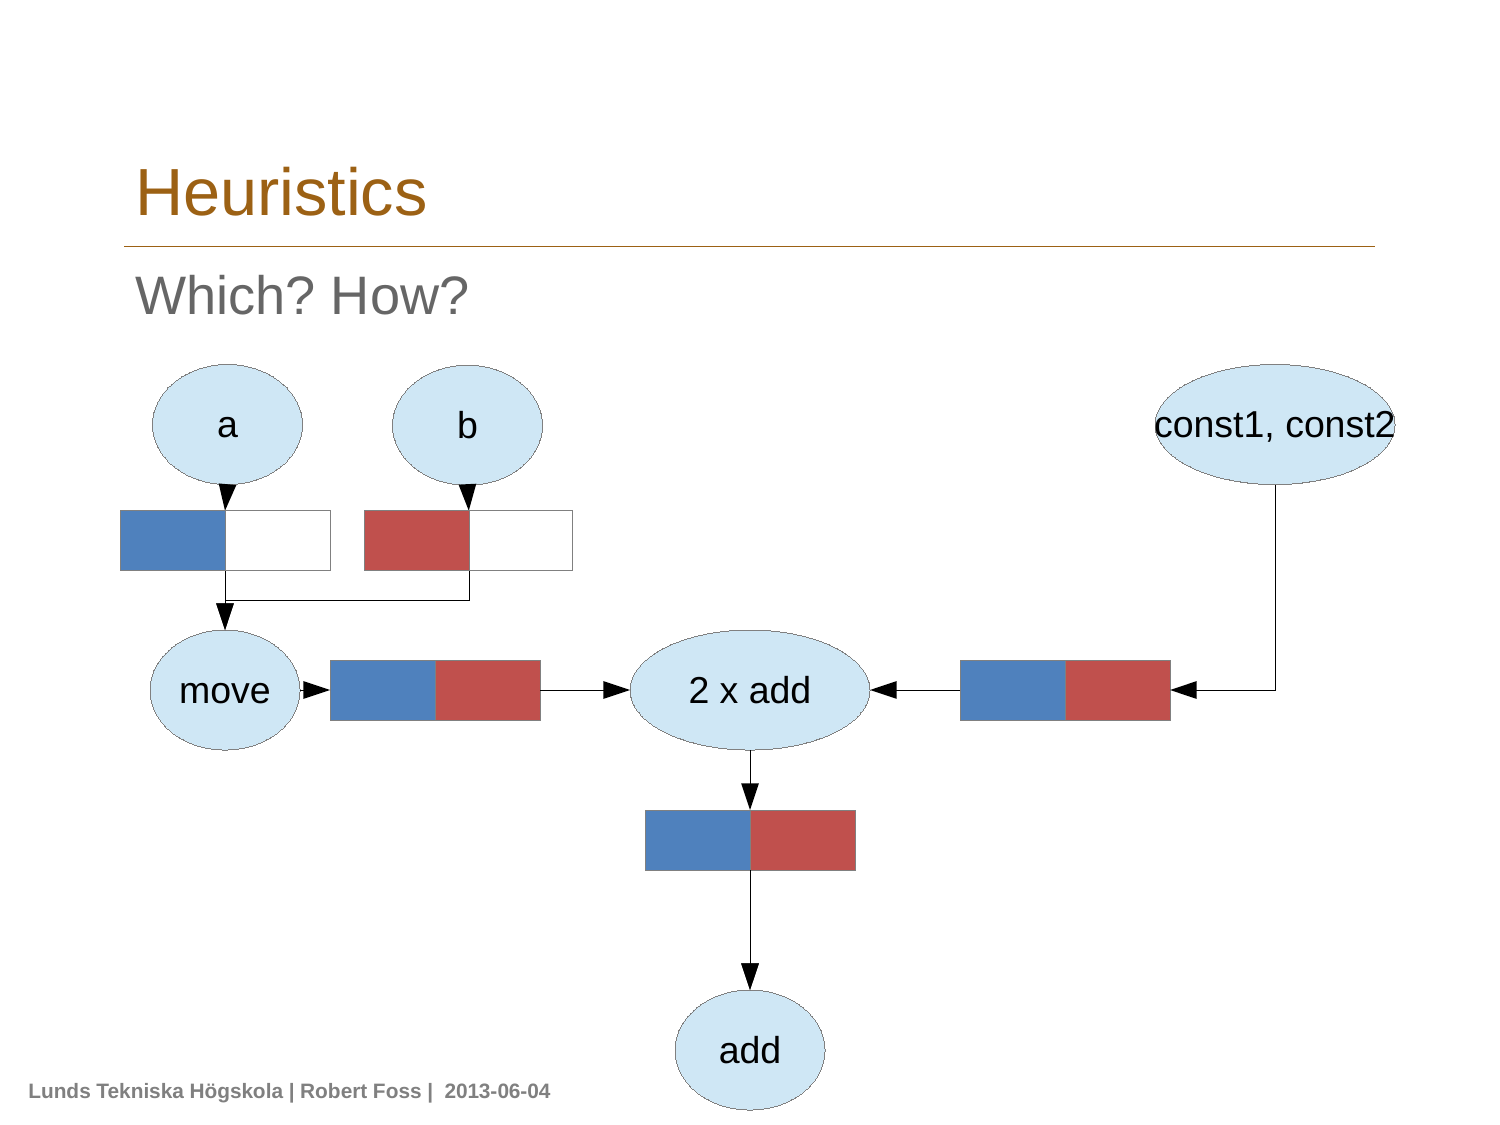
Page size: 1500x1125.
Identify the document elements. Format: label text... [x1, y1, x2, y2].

text_box [645, 810, 856, 871]
text_box [120, 510, 331, 571]
text_box b [392, 365, 543, 485]
text_box [330, 660, 541, 721]
text_box 2 x add [630, 630, 870, 751]
text_box add [675, 990, 826, 1111]
text_box const1, const2 [1155, 364, 1396, 485]
text_box [960, 660, 1171, 721]
text_box a [152, 364, 303, 485]
text_box [364, 510, 574, 571]
title Heuristics [120, 120, 1500, 258]
title Which? How? [120, 239, 1035, 346]
text_box move [150, 630, 301, 751]
